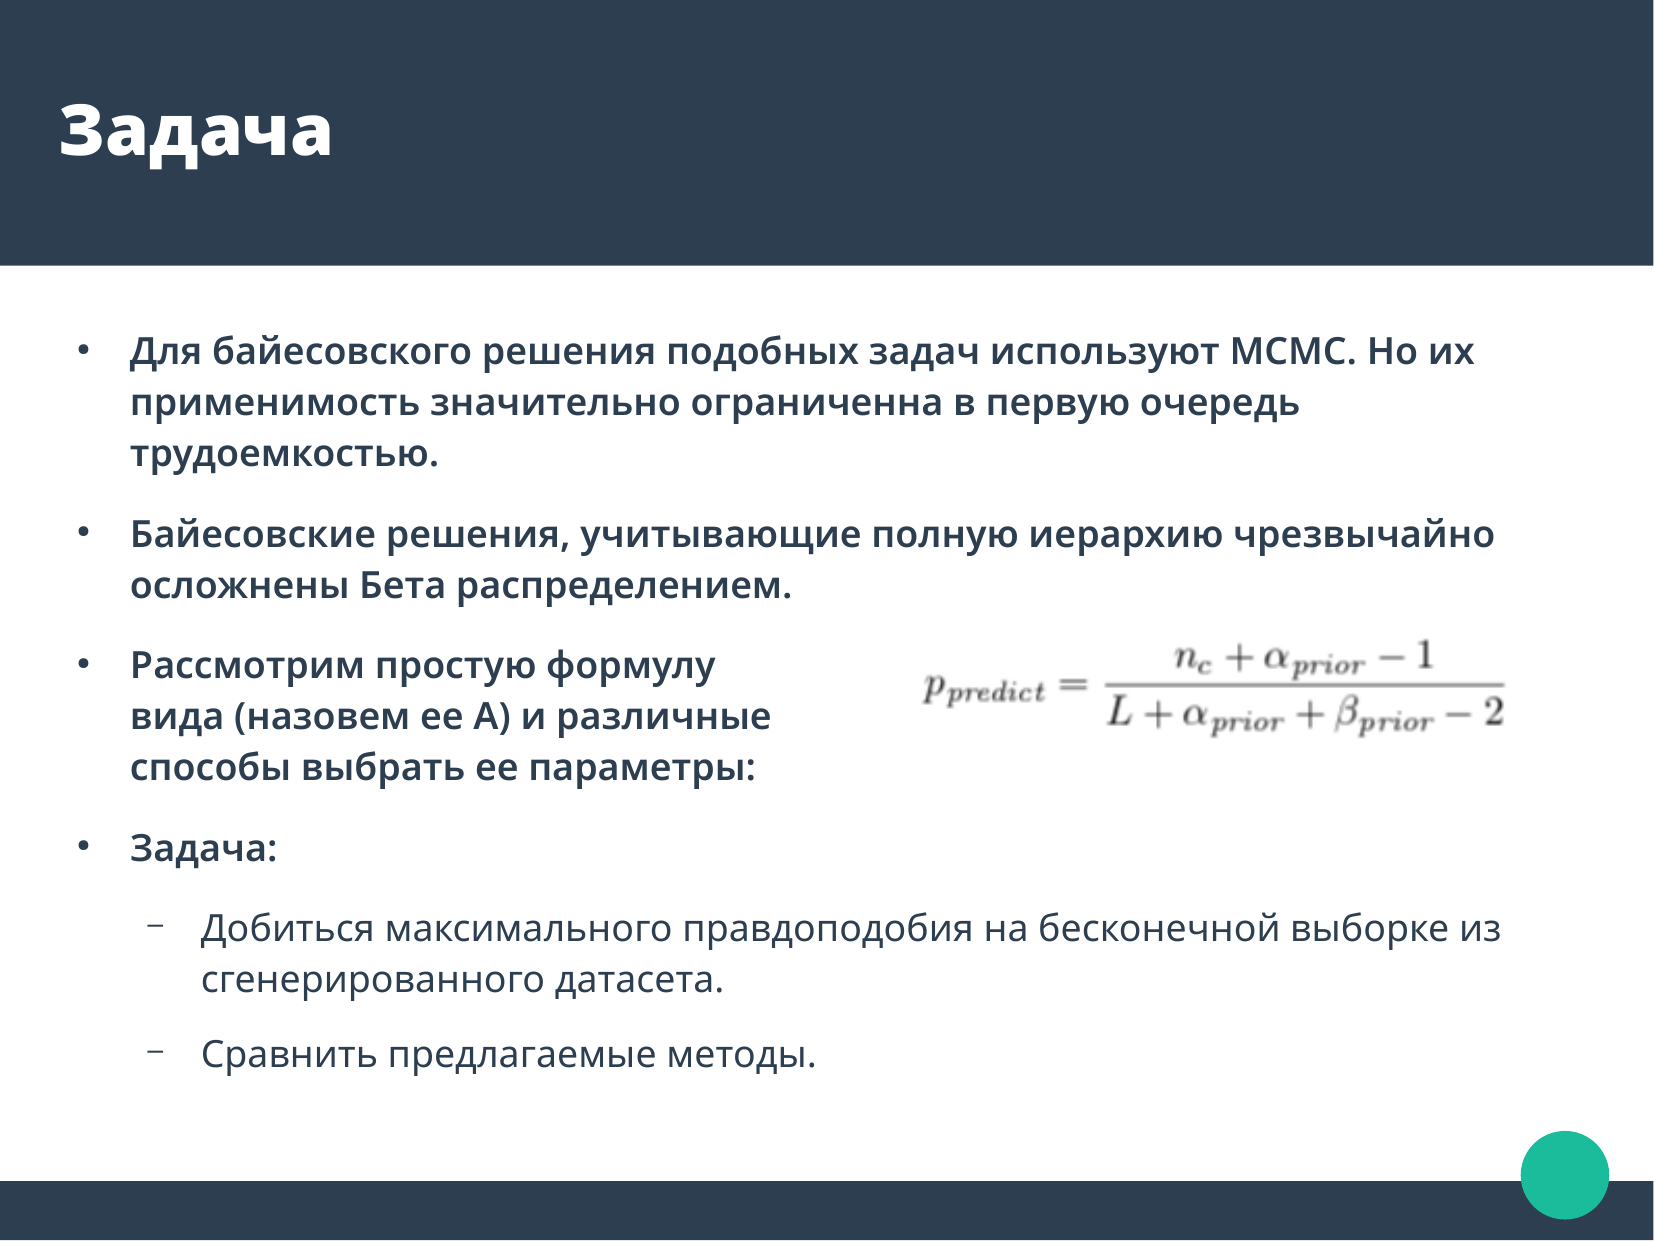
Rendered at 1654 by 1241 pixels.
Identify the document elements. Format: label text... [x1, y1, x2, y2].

picture [914, 629, 1527, 747]
title Задача [59, 49, 1595, 207]
list Для байесовского решения подобных задач используют MCMC. Но их применимость значительно ограниченна в первую очередь трудоемкостью. Байесовские решения, учитывающие полную иерархию чрезвычайно осложнены Бета распределением. Рассмотрим простую формулу вида (назовем ее A) и различные способы выбрать ее параметры: Задача: Добиться максимального правдоподобия на бесконечной выборке из сгенерированного датасета. Сравнить предлагаемые методы. [59, 324, 1595, 1152]
